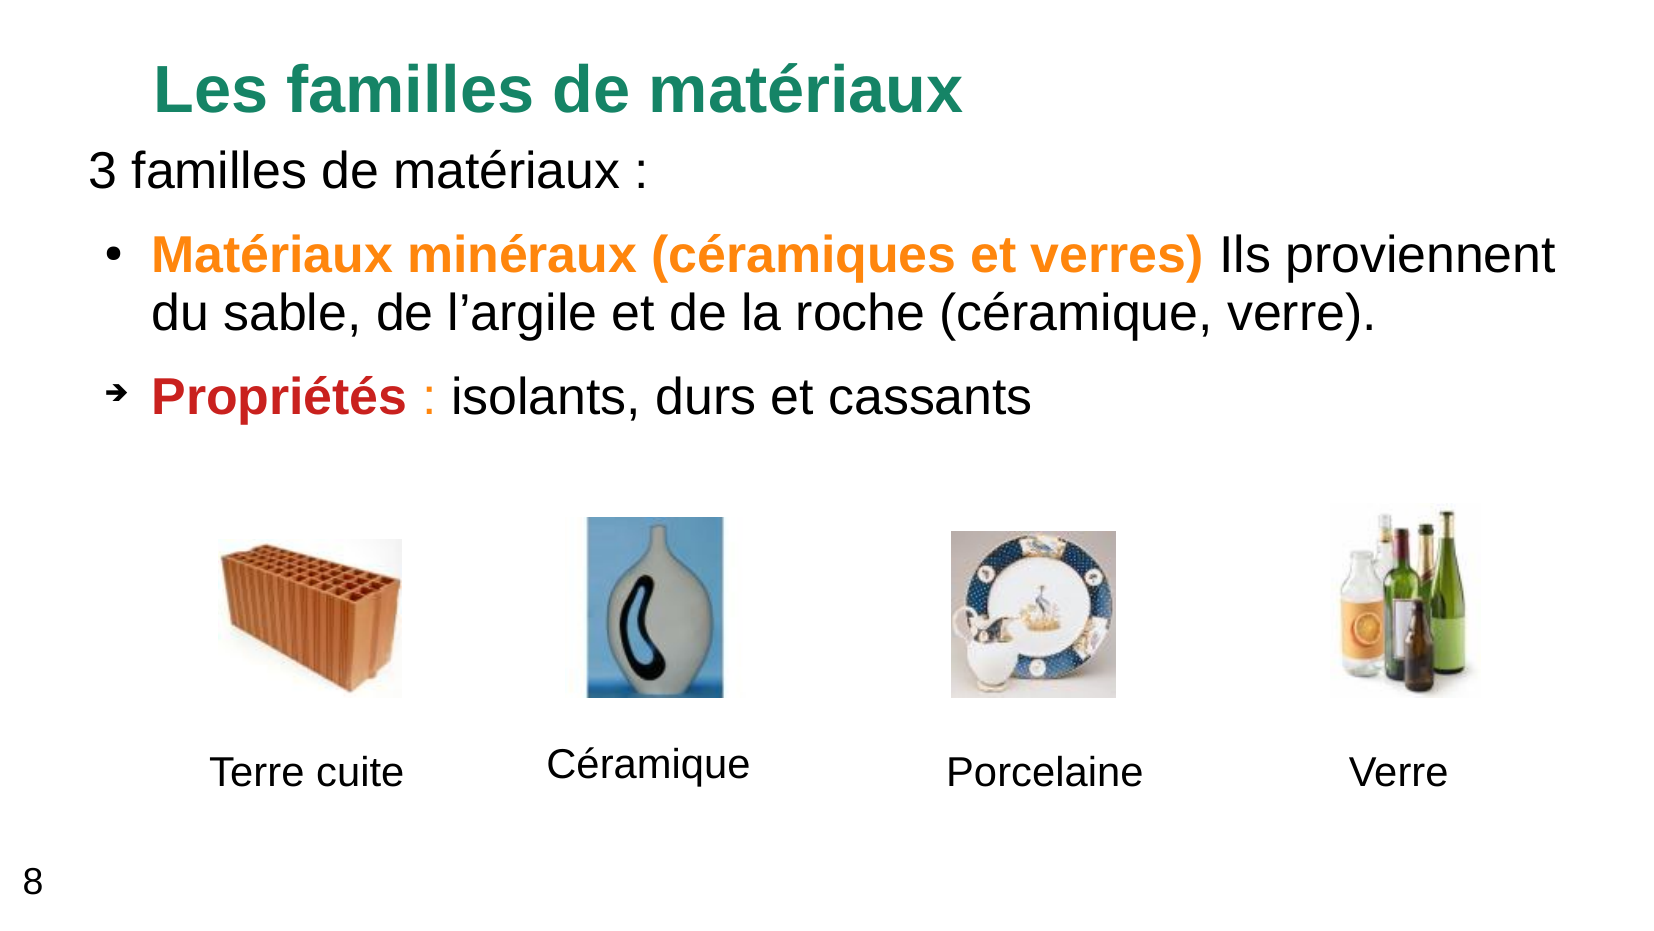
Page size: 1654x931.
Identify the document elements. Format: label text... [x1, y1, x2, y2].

text_box Porcelaine [931, 740, 1159, 803]
text_box Terre cuite [194, 740, 420, 803]
text_box Verre [1333, 740, 1464, 803]
picture [951, 531, 1116, 698]
text_box <number> [7, 853, 637, 924]
text_box Céramique [531, 733, 790, 803]
list Les familles de matériaux [82, 52, 1571, 135]
picture [565, 517, 746, 698]
picture [1330, 503, 1481, 698]
picture [218, 539, 402, 698]
list 3 familles de matériaux : Matériaux minéraux (céramiques et verres) Ils proviennent du sable, de l’argile et de la roche (céramique, verre). Propriétés : isolants, durs et cassants [88, 141, 1577, 478]
